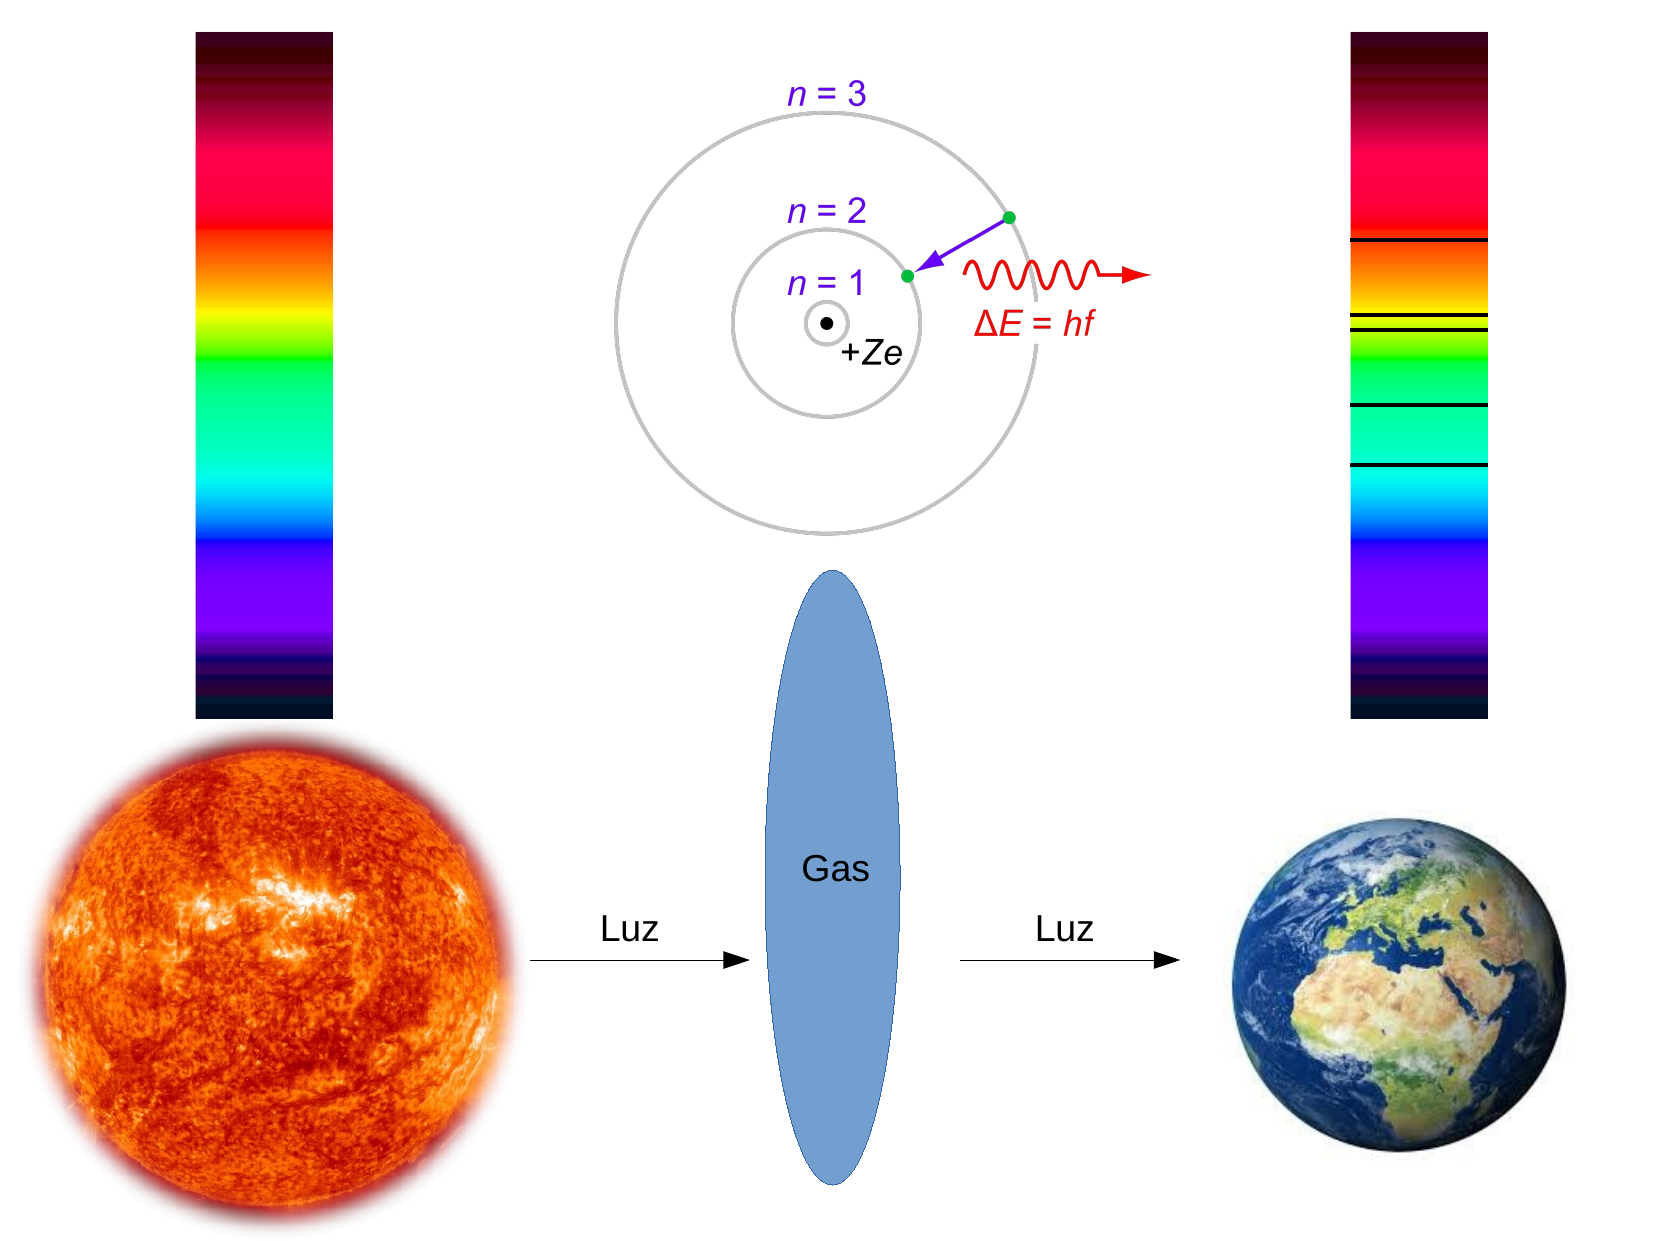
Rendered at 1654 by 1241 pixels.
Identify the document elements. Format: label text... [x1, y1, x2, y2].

text_box Luz [1020, 900, 1110, 957]
text_box [765, 570, 901, 1186]
picture [1223, 809, 1576, 1162]
picture [1350, 242, 1488, 313]
picture [1350, 332, 1488, 403]
picture [1350, 407, 1488, 463]
text_box Gas [786, 840, 886, 897]
picture [1350, 467, 1488, 498]
picture [1350, 512, 1488, 719]
picture [1350, 31, 1488, 238]
picture [600, 71, 1156, 556]
text_box Luz [585, 900, 675, 957]
picture [1350, 317, 1488, 328]
picture [195, 31, 333, 498]
picture [15, 512, 530, 1241]
